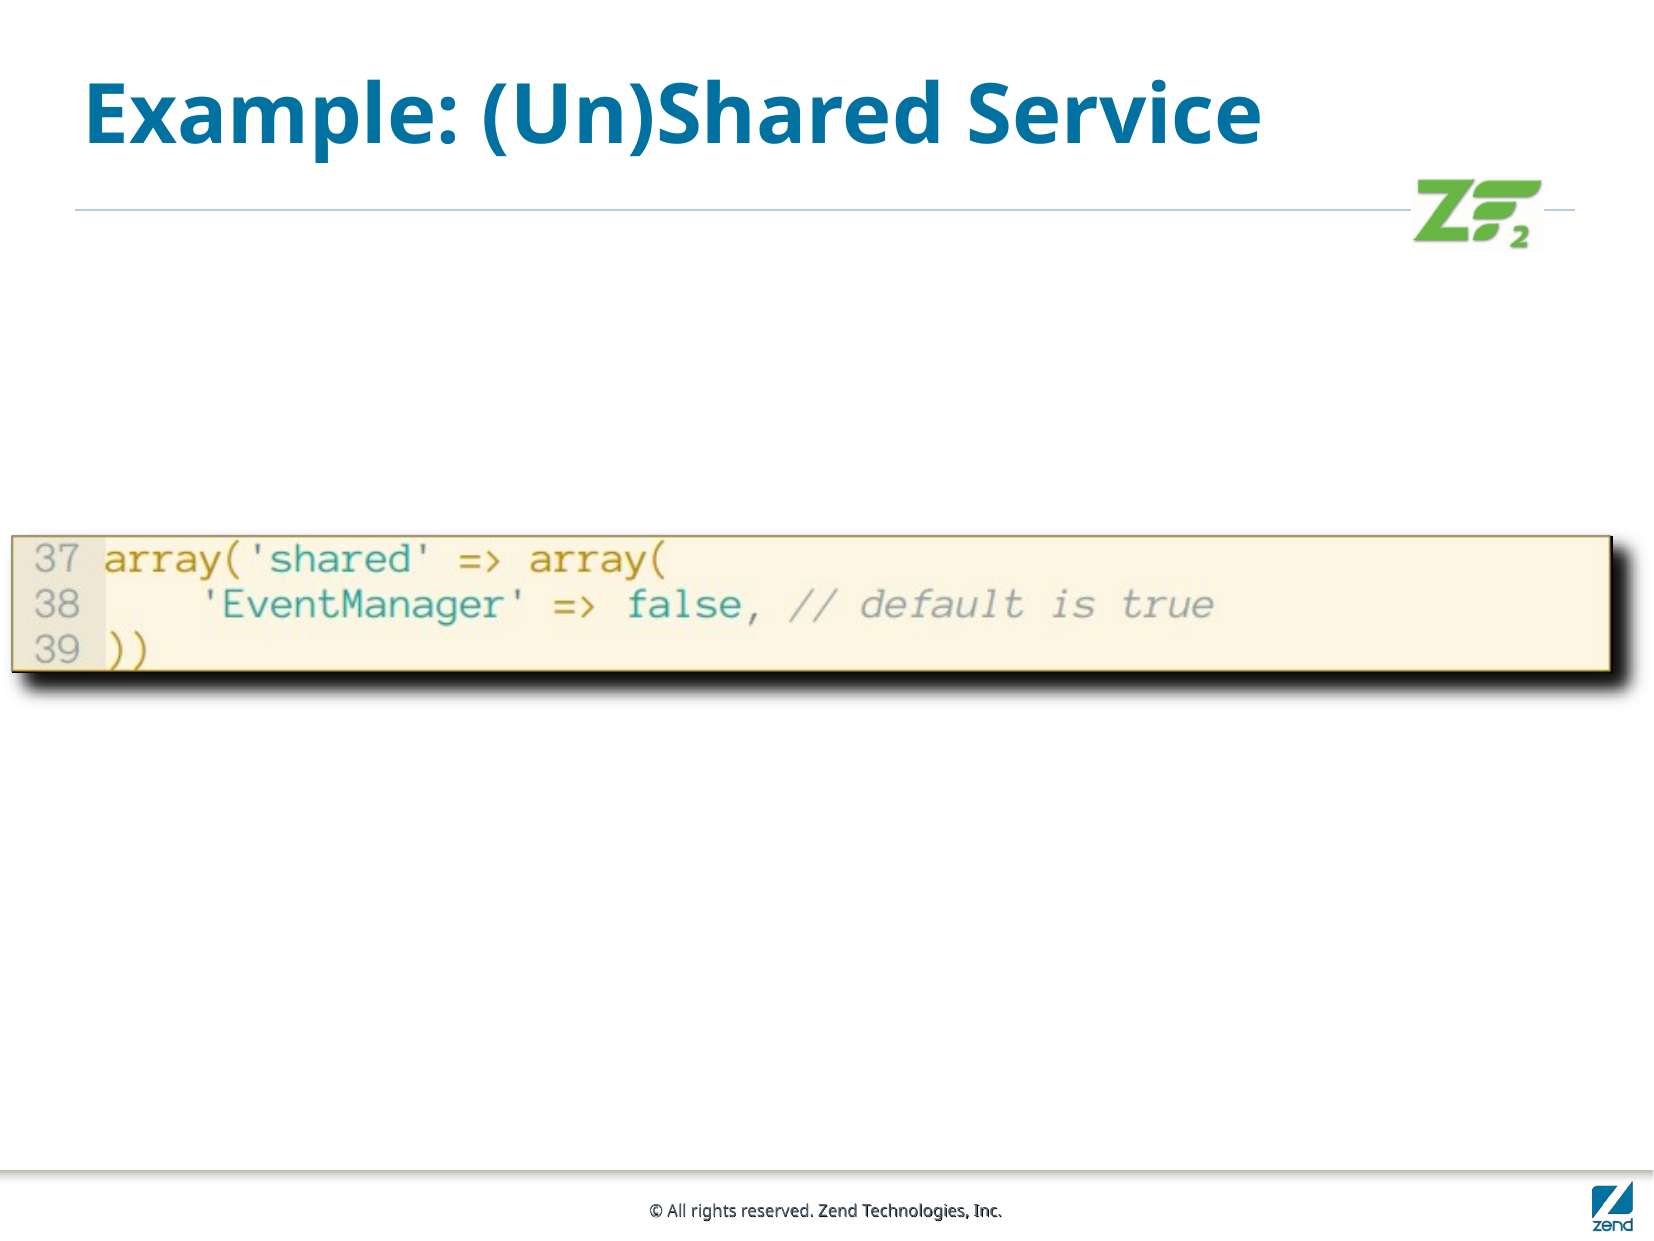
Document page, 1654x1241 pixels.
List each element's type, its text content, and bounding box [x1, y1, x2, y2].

title Example: (Un)Shared Service [82, 41, 1489, 169]
picture [0, 1170, 1654, 1232]
picture [1411, 177, 1544, 250]
picture [0, 523, 1653, 714]
